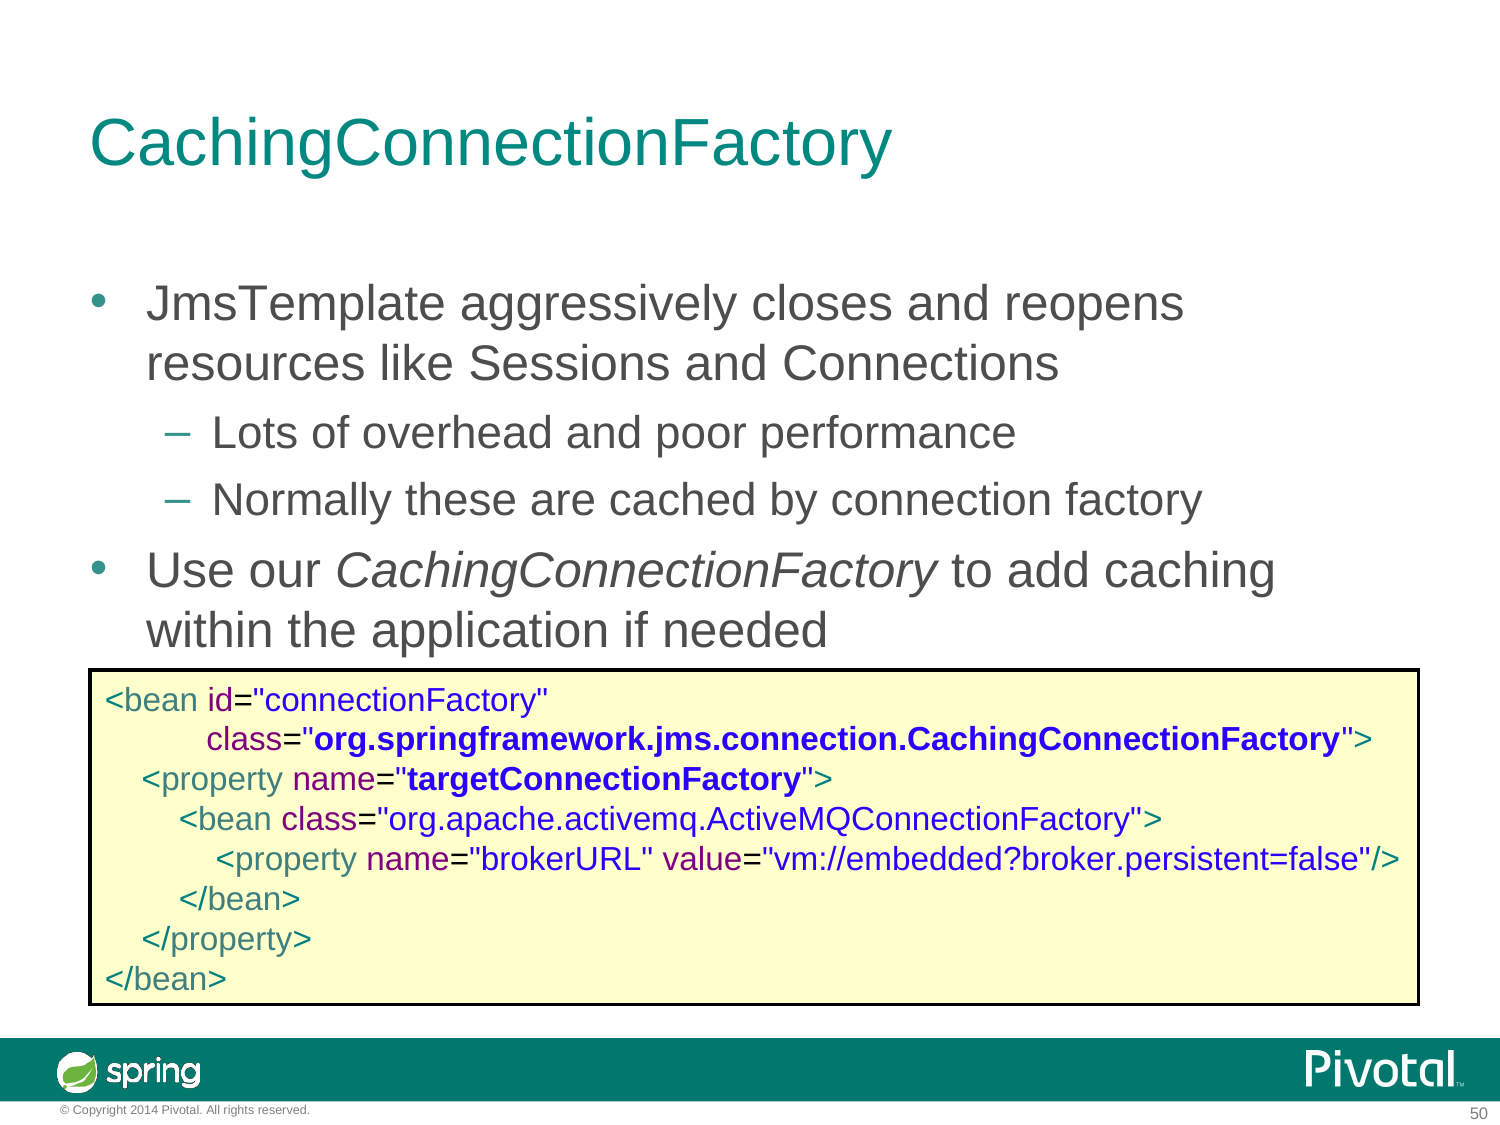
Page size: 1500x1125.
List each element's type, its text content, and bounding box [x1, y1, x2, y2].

picture [1306, 1050, 1464, 1087]
list JmsTemplate aggressively closes and reopens resources like Sessions and Connections Lots of overhead and poor performance Normally these are cached by connection factory Use our CachingConnectionFactory to add caching within the application if needed [75, 262, 1426, 1005]
text_box <bean id="connectionFactory" class="org.springframework.jms.connection.CachingConnectionFactory"> <property name="targetConnectionFactory"> <bean class="org.apache.activemq.ActiveMQConnectionFactory"> <property name="brokerURL" value="vm://embedded?broker.persistent=false"/> </bean> </property> </bean> [89, 669, 1419, 1005]
picture [32, 1041, 210, 1103]
title CachingConnectionFactory [75, 91, 1426, 187]
